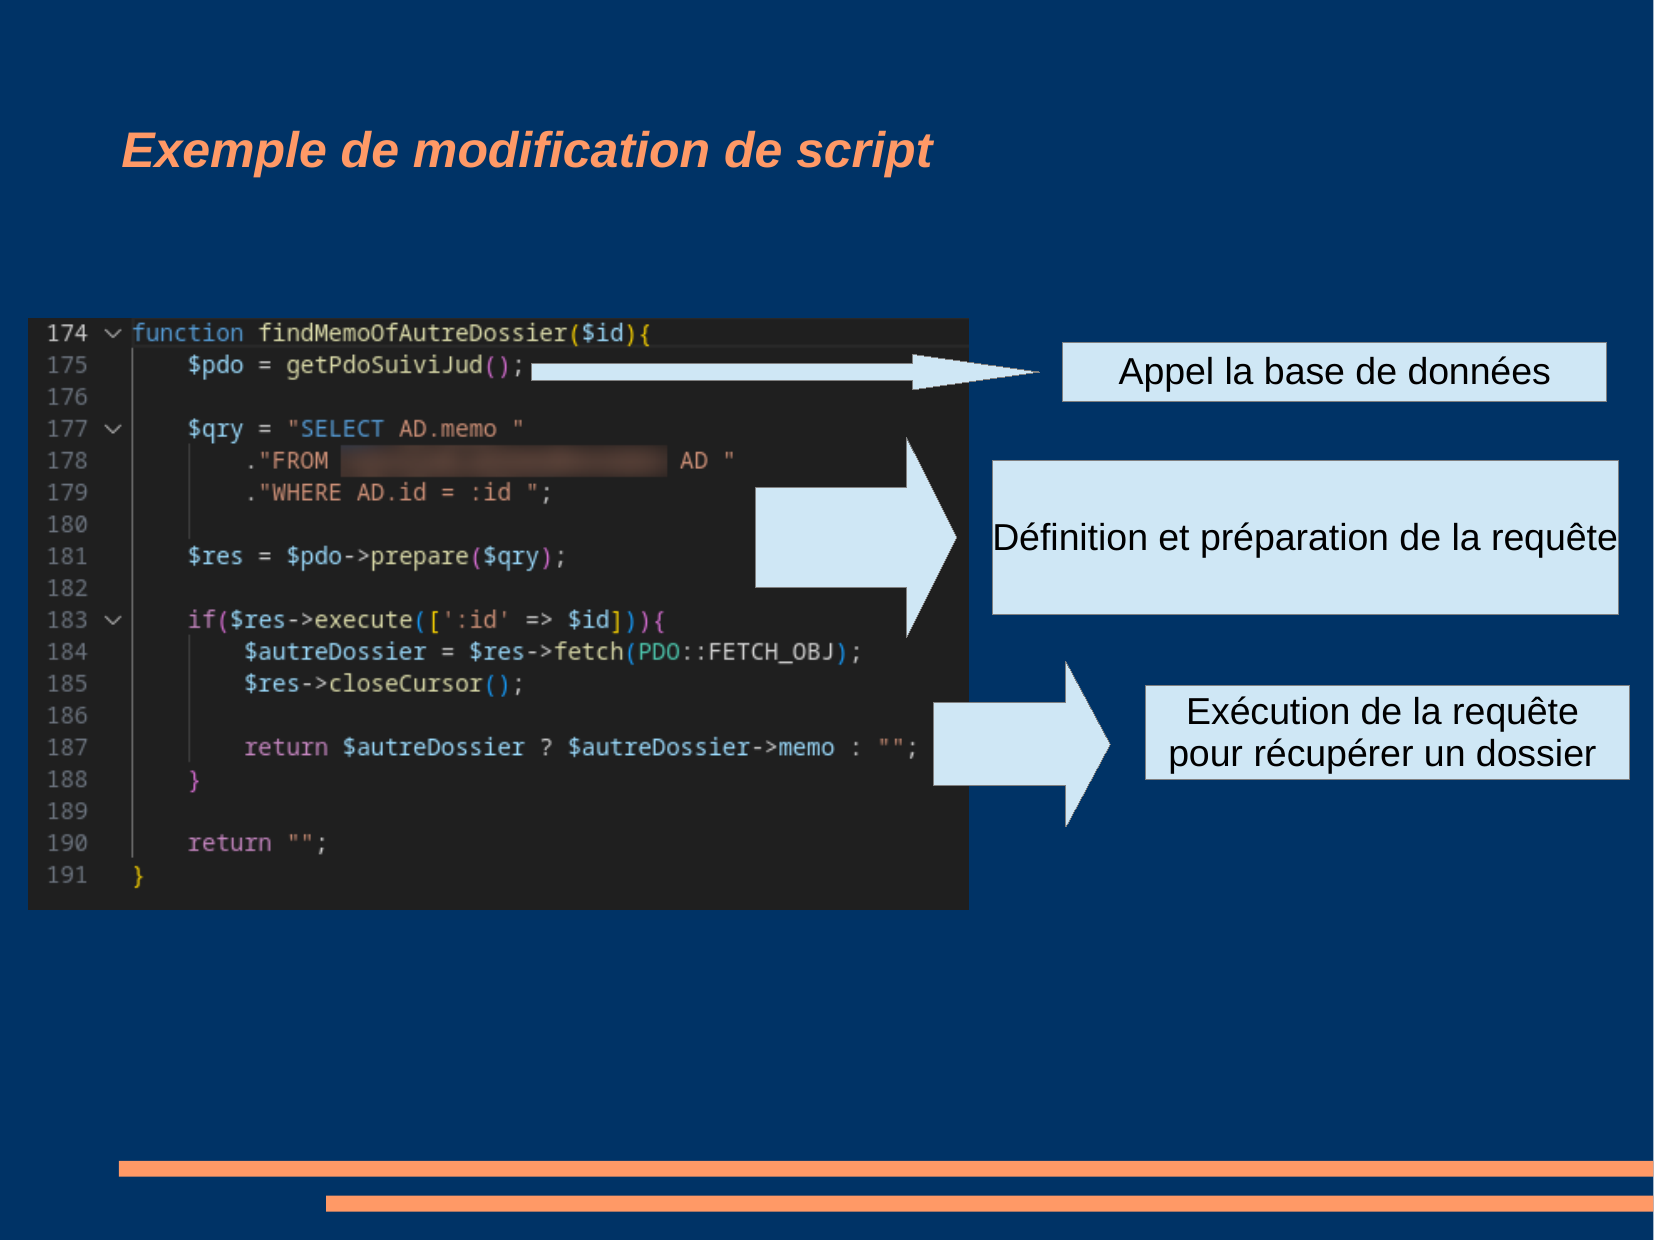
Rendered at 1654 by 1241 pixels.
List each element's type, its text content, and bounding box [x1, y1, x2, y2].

title Exemple de modification de script [121, 46, 1534, 254]
text_box Exécution de la requête pour récupérer un dossier [1145, 685, 1630, 780]
text_box [755, 437, 957, 638]
text_box [933, 661, 1111, 827]
text_box [531, 354, 1040, 390]
text_box Appel la base de données [1062, 342, 1607, 402]
text_box Définition et préparation de la requête [992, 460, 1619, 615]
picture [28, 318, 969, 910]
